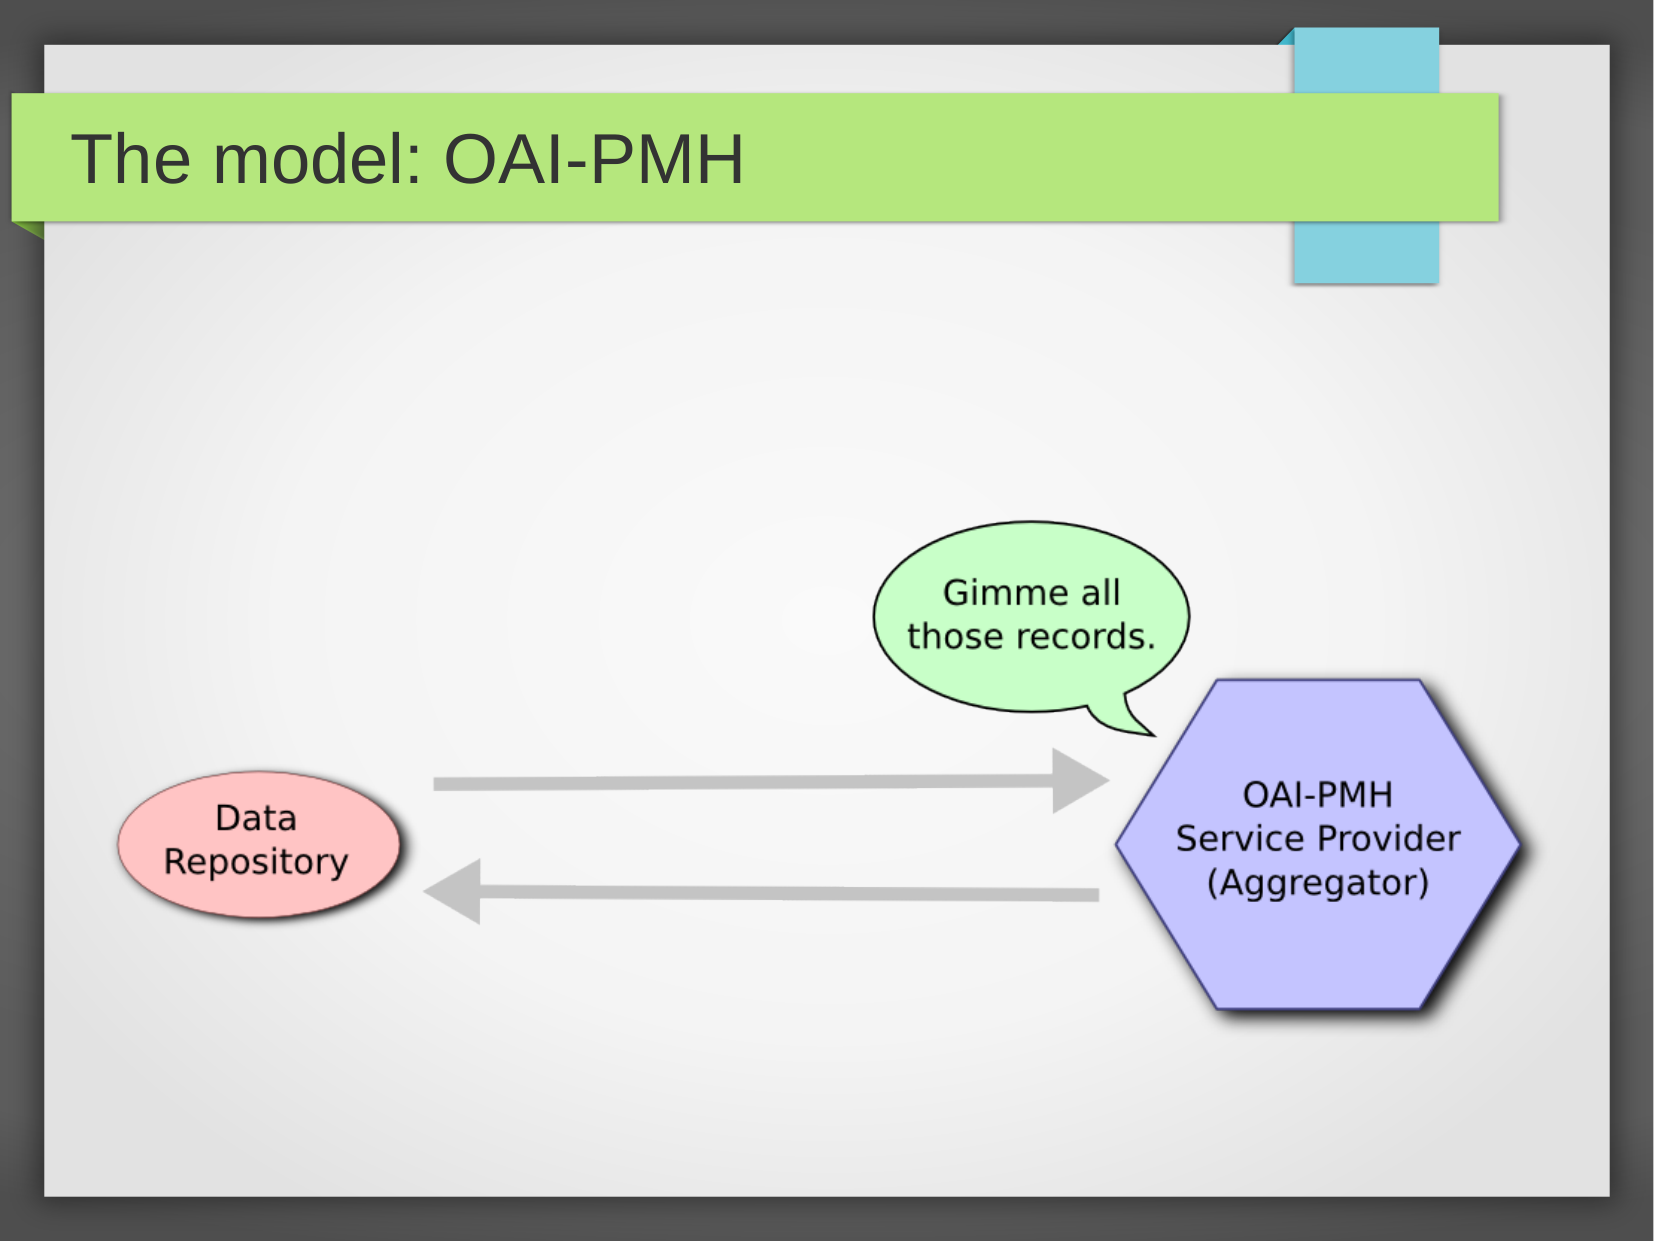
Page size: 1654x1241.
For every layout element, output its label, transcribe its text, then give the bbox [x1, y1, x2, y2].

title The model: OAI-PMH [70, 106, 1229, 213]
picture [0, 0, 1654, 1241]
